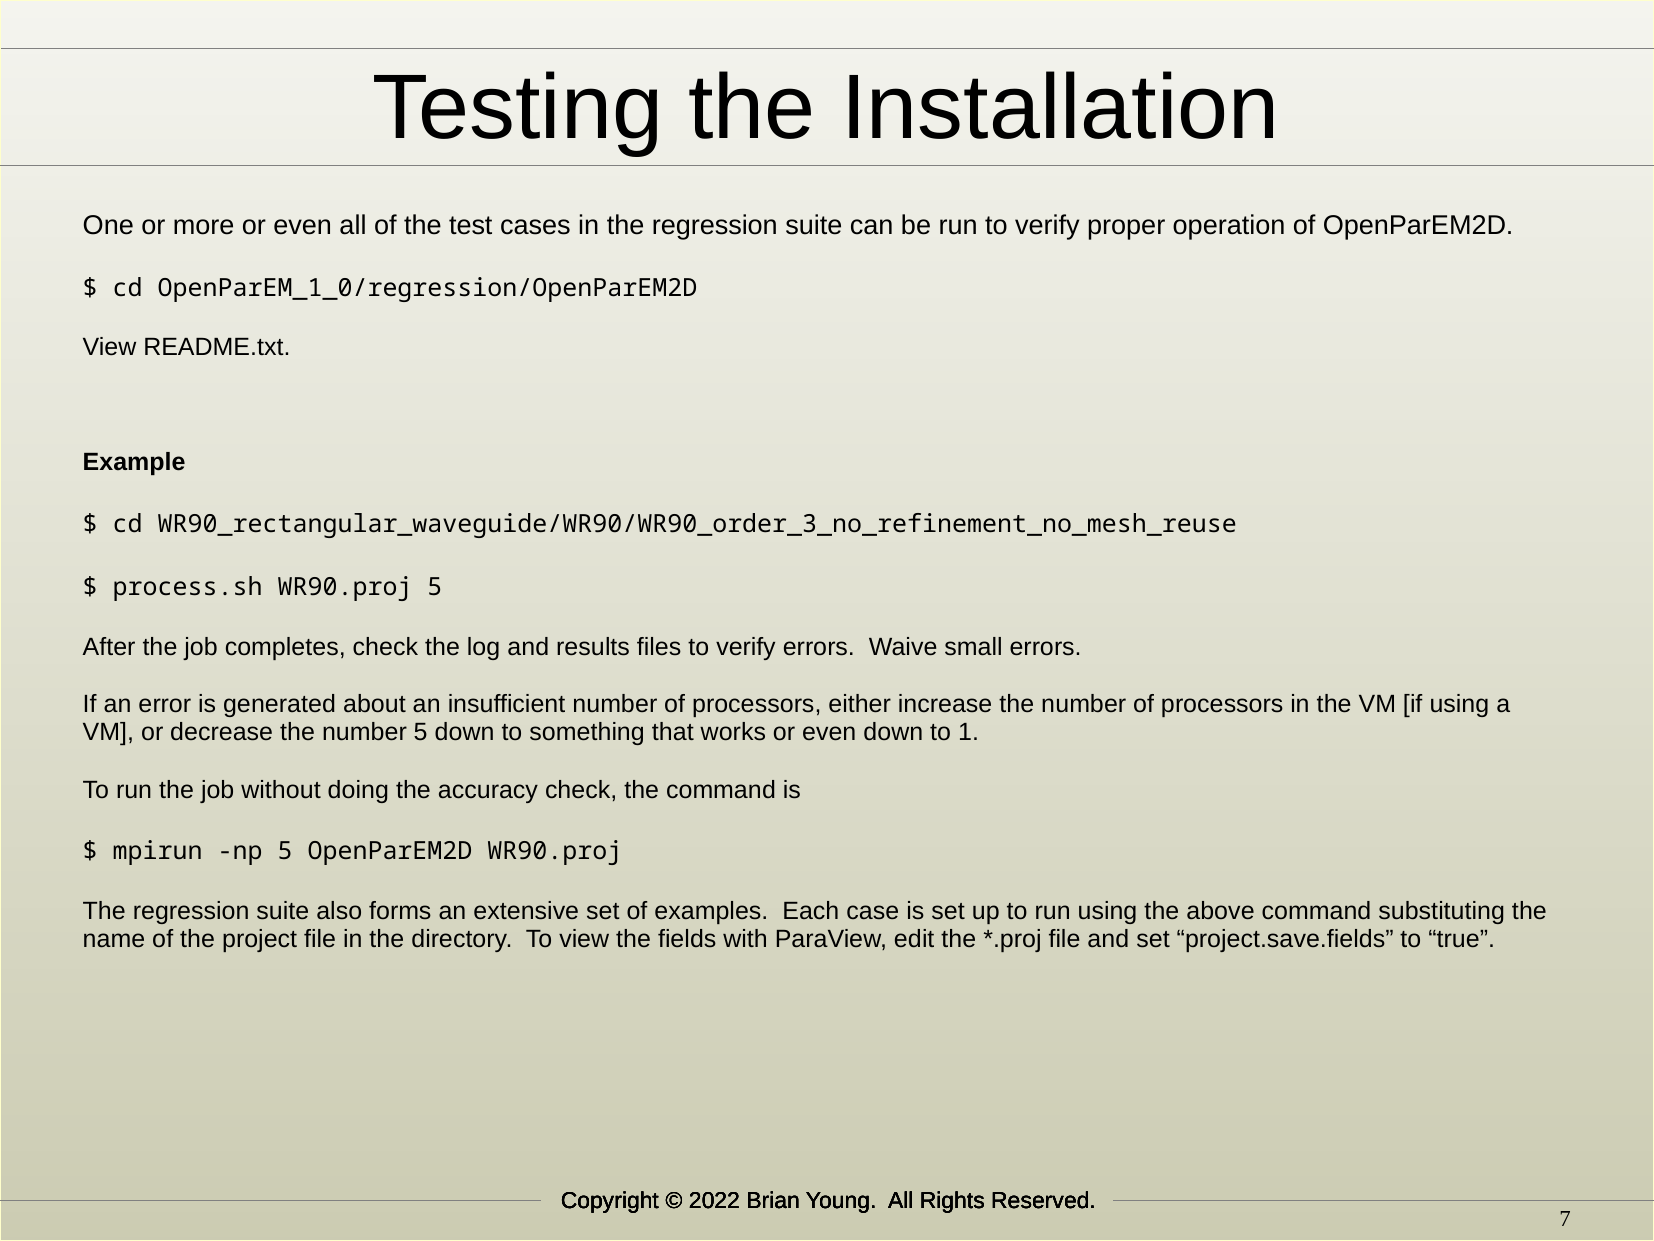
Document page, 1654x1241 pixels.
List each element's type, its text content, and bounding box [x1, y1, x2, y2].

title Testing the Installation [82, 49, 1571, 166]
list One or more or even all of the test cases in the regression suite can be run to verify proper operation of OpenParEM2D. $ cd OpenParEM_1_0/regression/OpenParEM2D View README.txt. Example $ cd WR90_rectangular_waveguide/WR90/WR90_order_3_no_refinement_no_mesh_reuse $ process.sh WR90.proj 5 After the job completes, check the log and results files to verify errors. Waive small errors. If an error is generated about an insufficient number of processors, either increase the number of processors in the VM [if using a VM], or decrease the number 5 down to something that works or even down to 1. To run the job without doing the accuracy check, the command is $ mpirun -np 5 OpenParEM2D WR90.proj The regression suite also forms an extensive set of examples. Each case is set up to run using the above command substituting the name of the project file in the directory. To view the fields with ParaView, edit the *.proj file and set “project.save.fields” to “true”. [82, 210, 1571, 1109]
